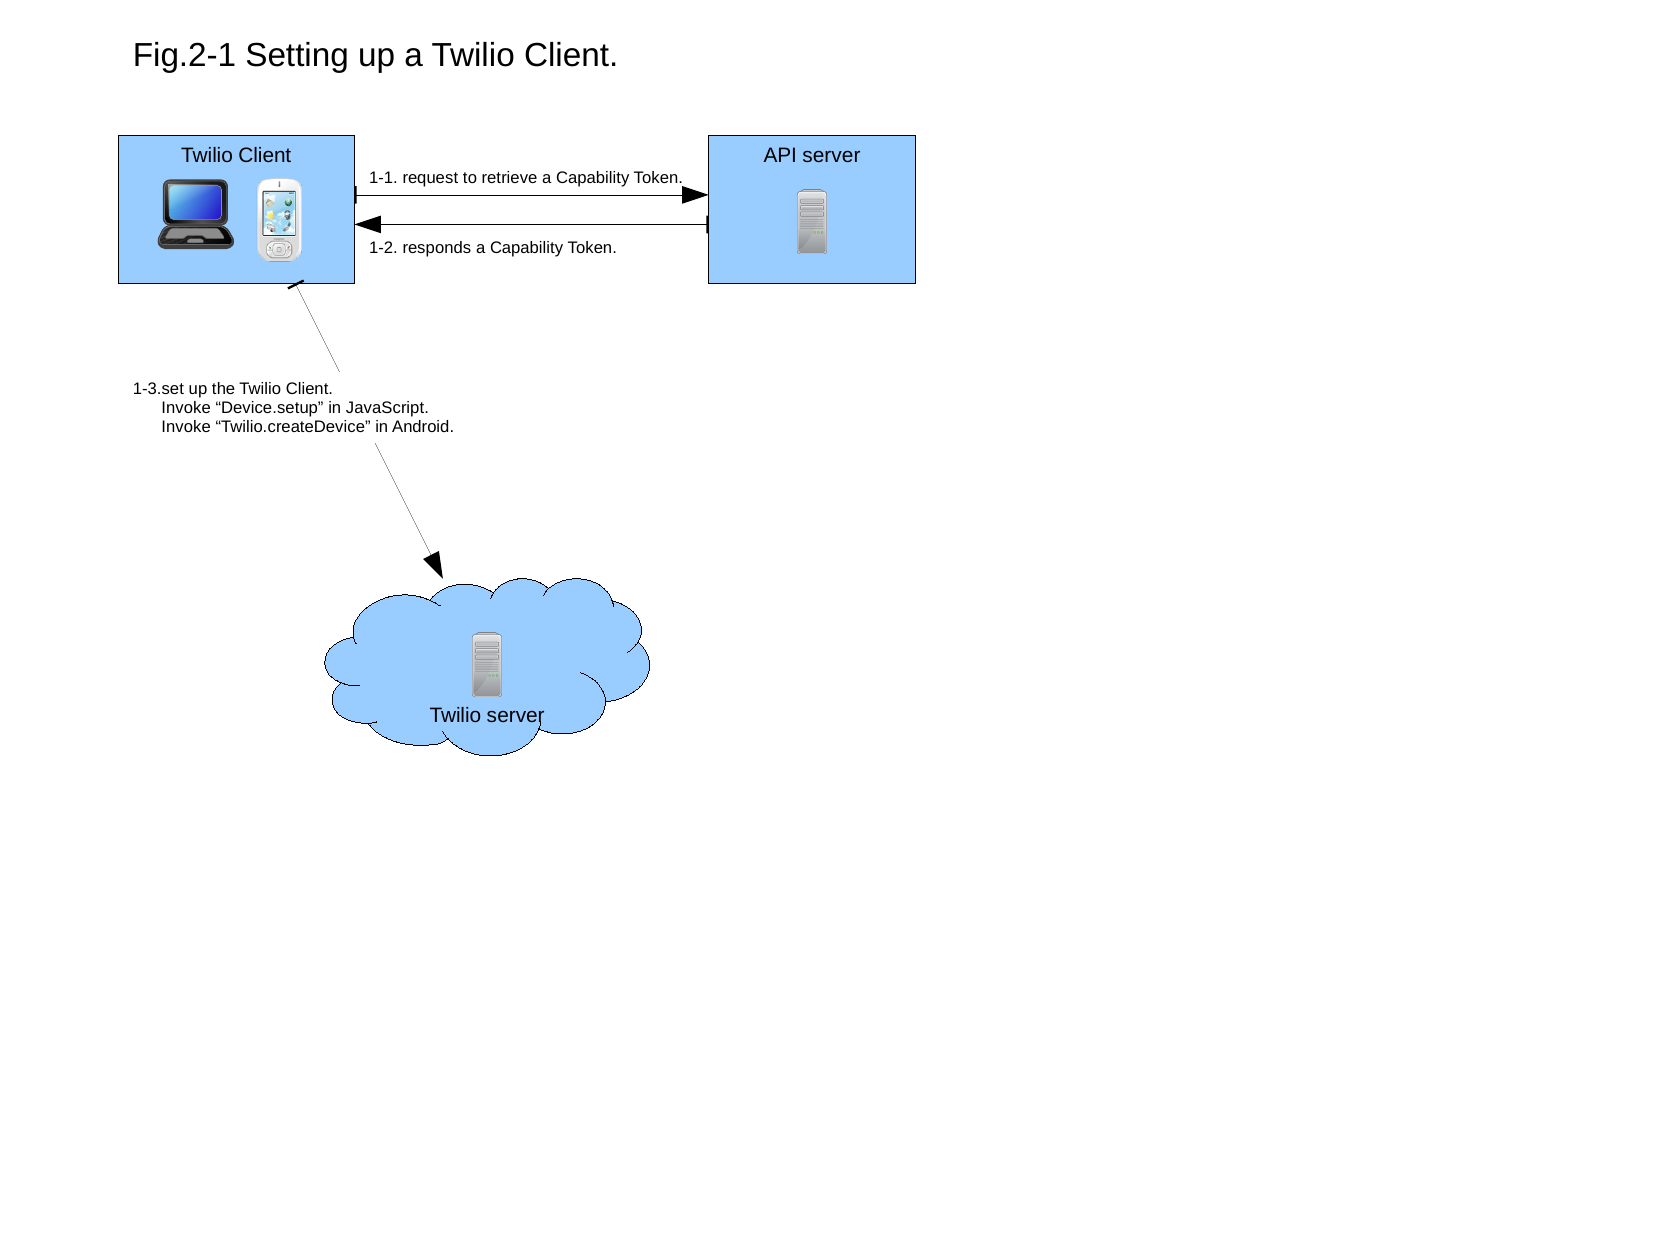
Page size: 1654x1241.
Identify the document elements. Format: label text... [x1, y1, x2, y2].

text_box [324, 578, 650, 756]
text_box 1-1. request to retrieve a Capability Token. [354, 161, 709, 214]
text_box API server [738, 135, 886, 174]
text_box Twilio server [413, 696, 562, 735]
text_box 1-2. responds a Capability Token. [354, 231, 709, 265]
text_box Twilio Client [147, 135, 325, 174]
text_box 1-3.set up the Twilio Client. Invoke “Device.setup” in JavaScript. Invoke “Twilio.createDevice” in Android. [118, 372, 473, 444]
text_box Fig.2-1 Setting up a Twilio Client. [118, 29, 857, 89]
picture [147, 174, 325, 265]
picture [472, 632, 502, 697]
text_box [118, 135, 355, 284]
text_box [708, 135, 916, 284]
picture [797, 189, 827, 254]
